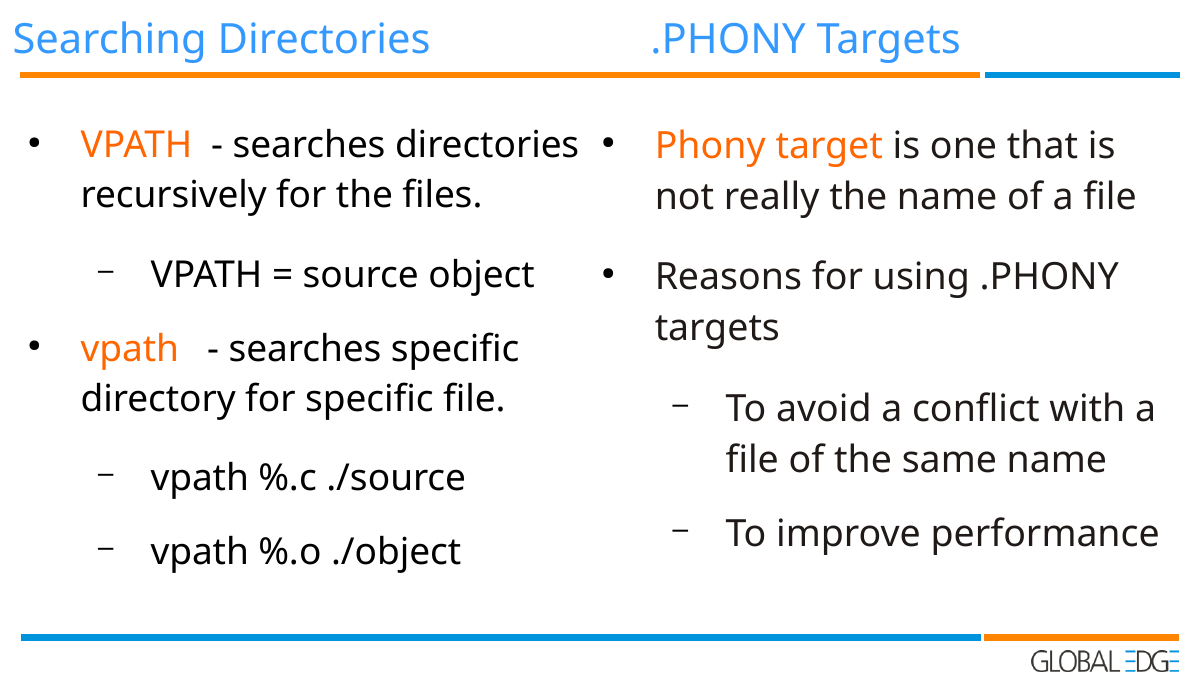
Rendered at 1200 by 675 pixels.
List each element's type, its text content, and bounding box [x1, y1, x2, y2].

title .PHONY Targets [650, 16, 1140, 115]
list VPATH - searches directories recursively for the files. VPATH = source object vpath - searches specific directory for specific file. vpath %.c ./source vpath %.o ./object [10, 118, 583, 591]
list Phony target is one that is not really the name of a file Reasons for using .PHONY targets To avoid a conflict with a file of the same name To improve performance [583, 118, 1182, 603]
picture [1031, 650, 1179, 672]
title Searching Directories [12, 16, 497, 115]
